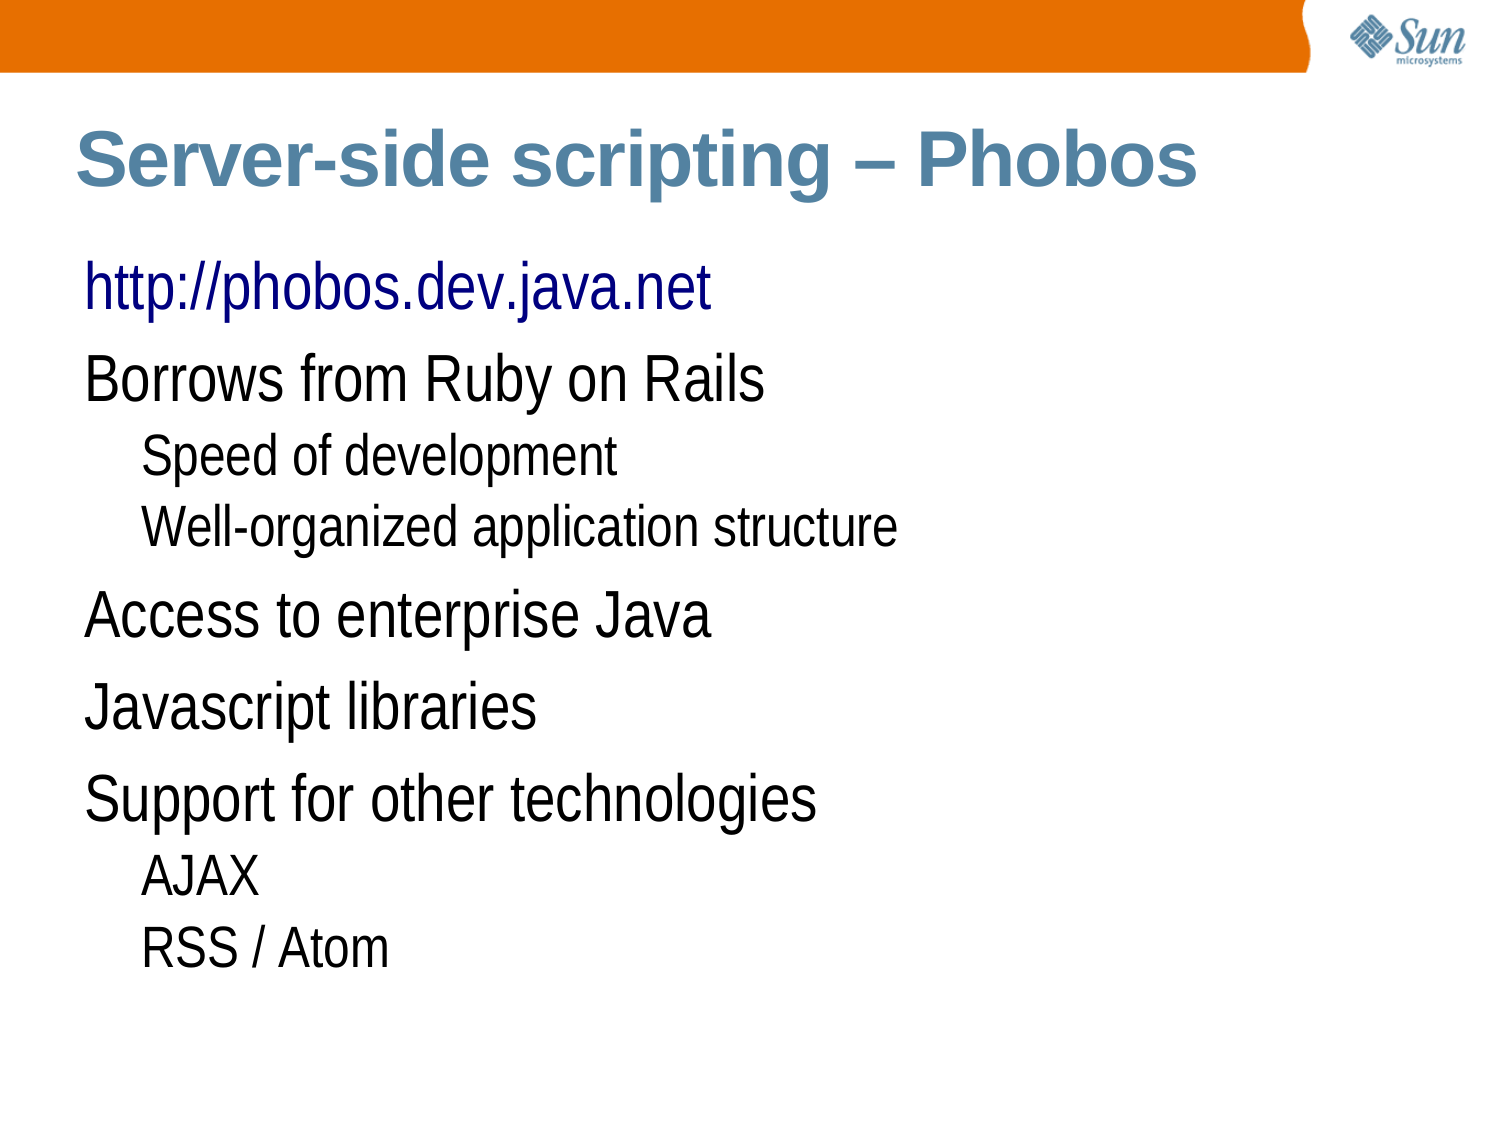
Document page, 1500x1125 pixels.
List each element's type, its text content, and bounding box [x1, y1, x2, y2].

title Server-side scripting – Phobos [75, 122, 1438, 228]
picture [0, 0, 1500, 75]
list http://phobos.dev.java.net Borrows from Ruby on Rails Speed of development Well-organized application structure Access to enterprise Java Javascript libraries Support for other technologies AJAX RSS / Atom [64, 257, 1402, 1017]
